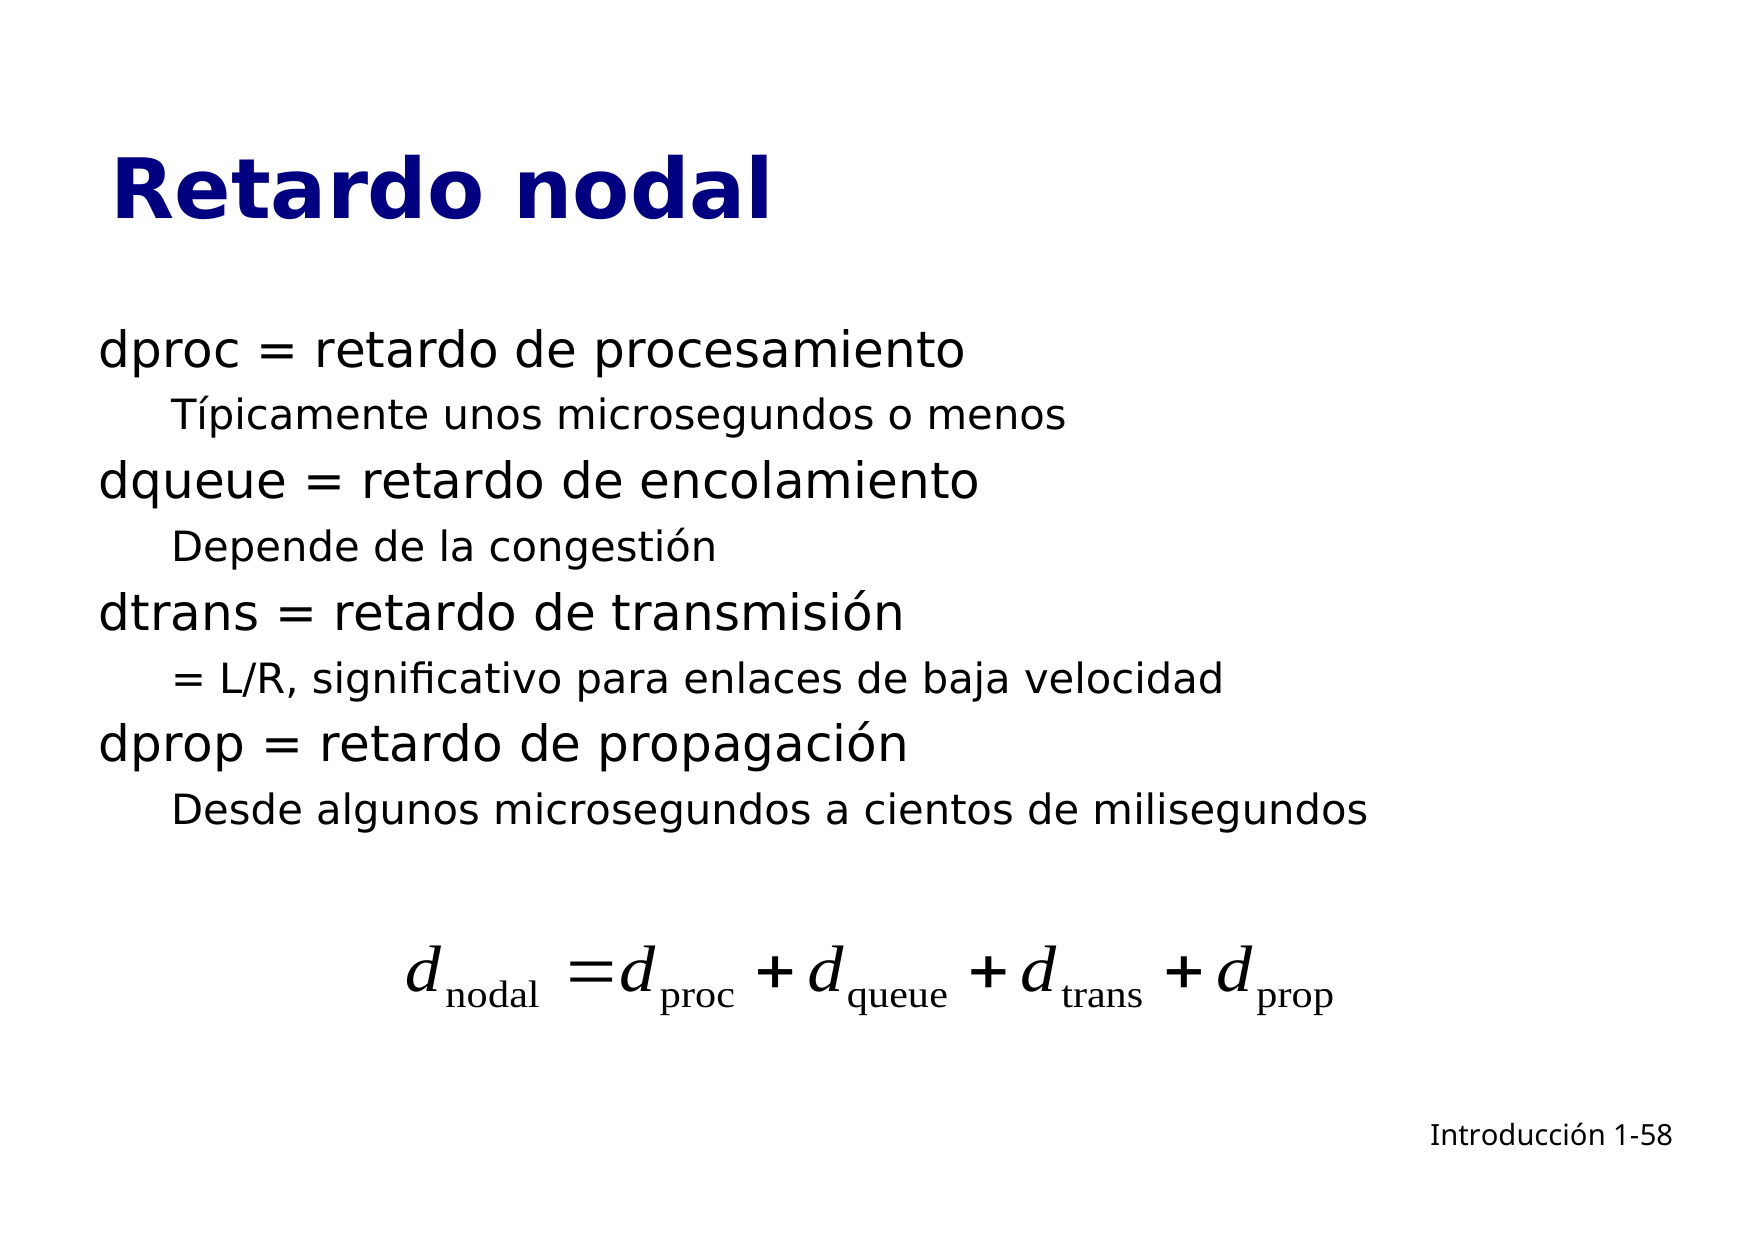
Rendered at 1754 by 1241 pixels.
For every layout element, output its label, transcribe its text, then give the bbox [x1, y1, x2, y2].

title Retardo nodal [96, 74, 1672, 305]
chart [393, 925, 1346, 1030]
list dproc = retardo de procesamiento Típicamente unos microsegundos o menos dqueue = retardo de encolamiento Depende de la congestión dtrans = retardo de transmisión = L/R, significativo para enlaces de baja velocidad dprop = retardo de propagación Desde algunos microsegundos a cientos de milisegundos [96, 320, 1672, 835]
